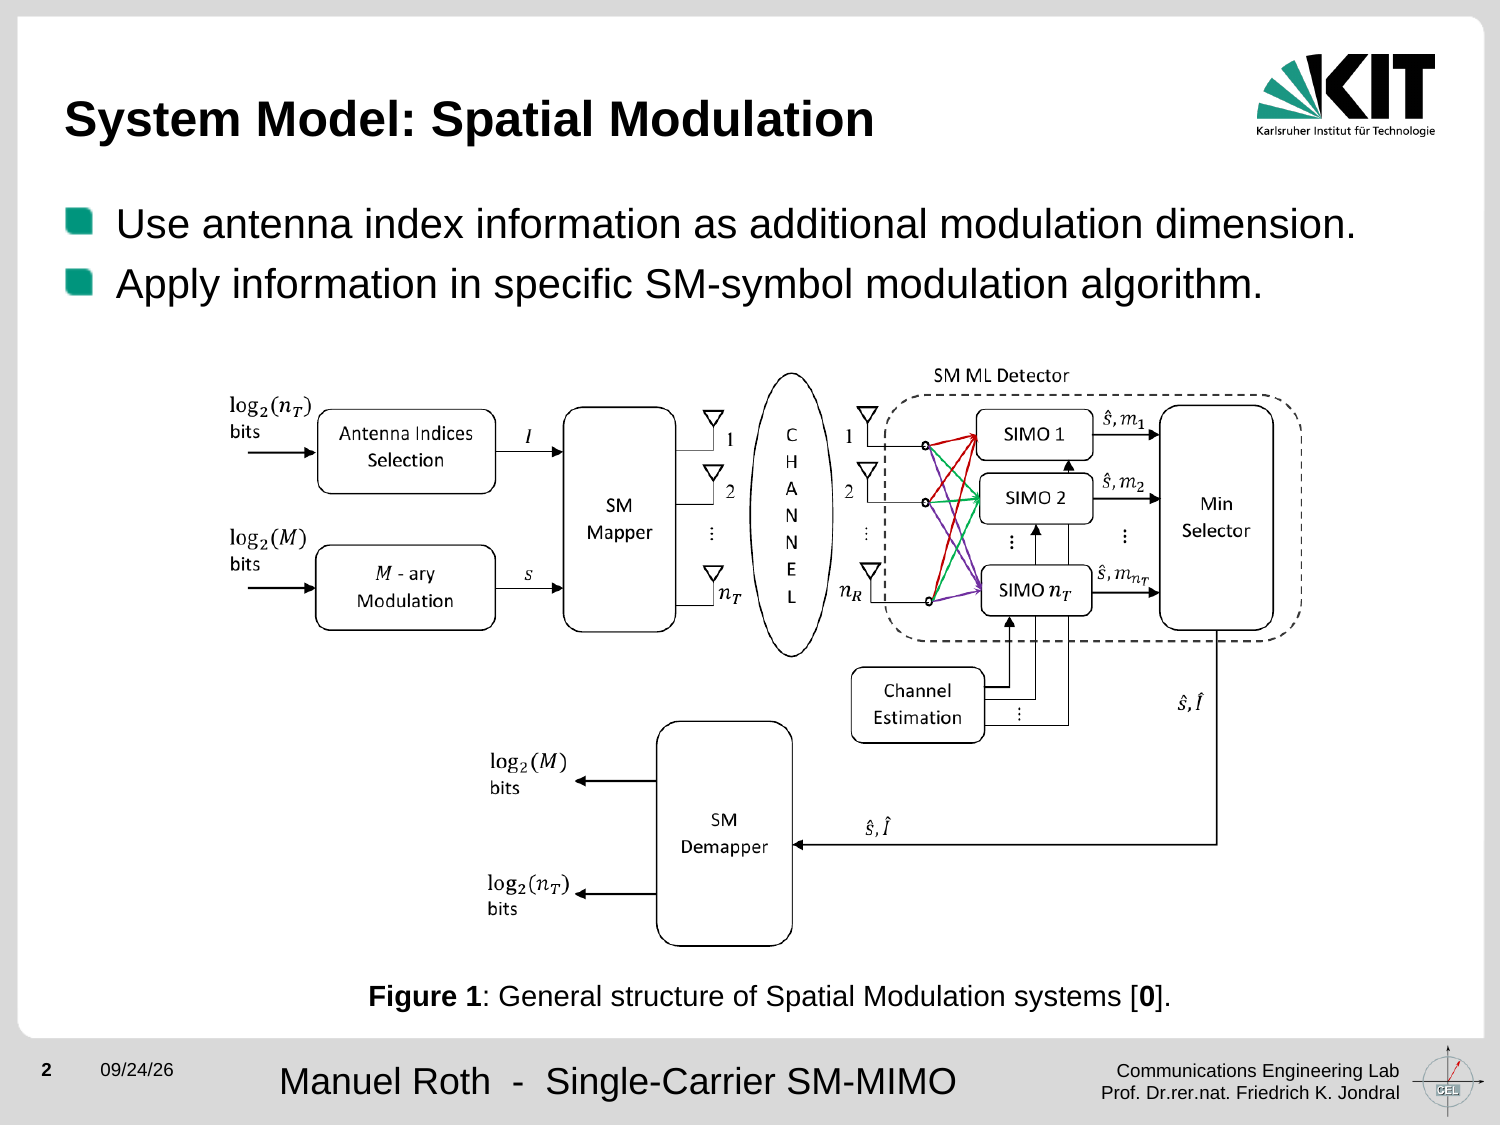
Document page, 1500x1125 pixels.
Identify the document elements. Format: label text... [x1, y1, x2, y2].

title System Model: Spatial Modulation [64, 54, 1198, 147]
list Use antenna index information as additional modulation dimension. Apply information in specific SM-symbol modulation algorithm. [64, 196, 1436, 1000]
picture [0, 0, 1500, 1125]
text_box Figure 1: General structure of Spatial Modulation systems [0]. [240, 1000, 1216, 1021]
